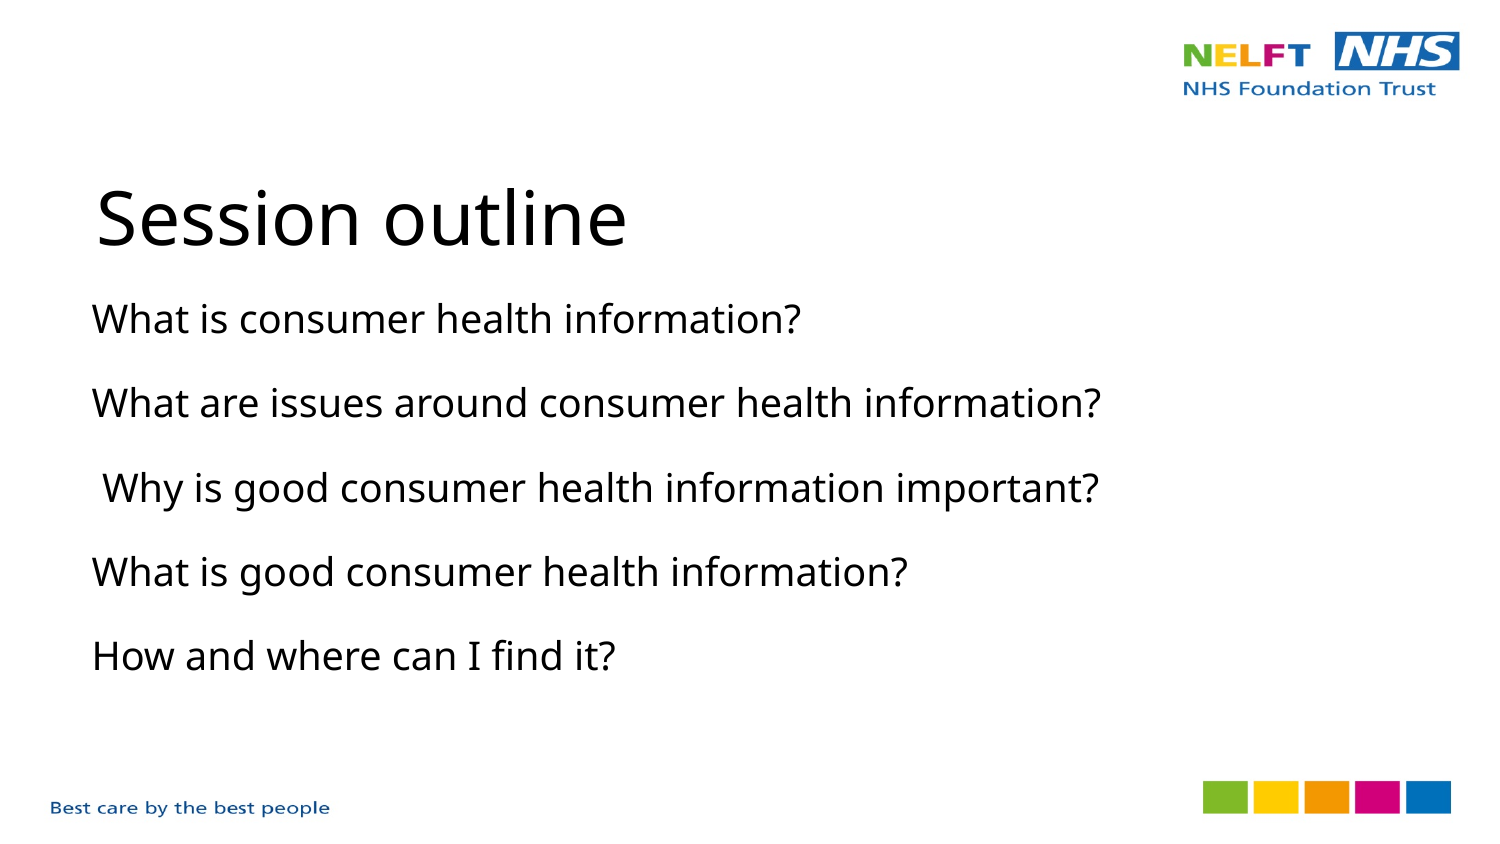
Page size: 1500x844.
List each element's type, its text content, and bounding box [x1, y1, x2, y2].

list What is consumer health information? What are issues around consumer health information? Why is good consumer health information important? What is good consumer health information? How and where can I find it? [76, 291, 1317, 696]
title Session outline [81, 162, 1322, 263]
